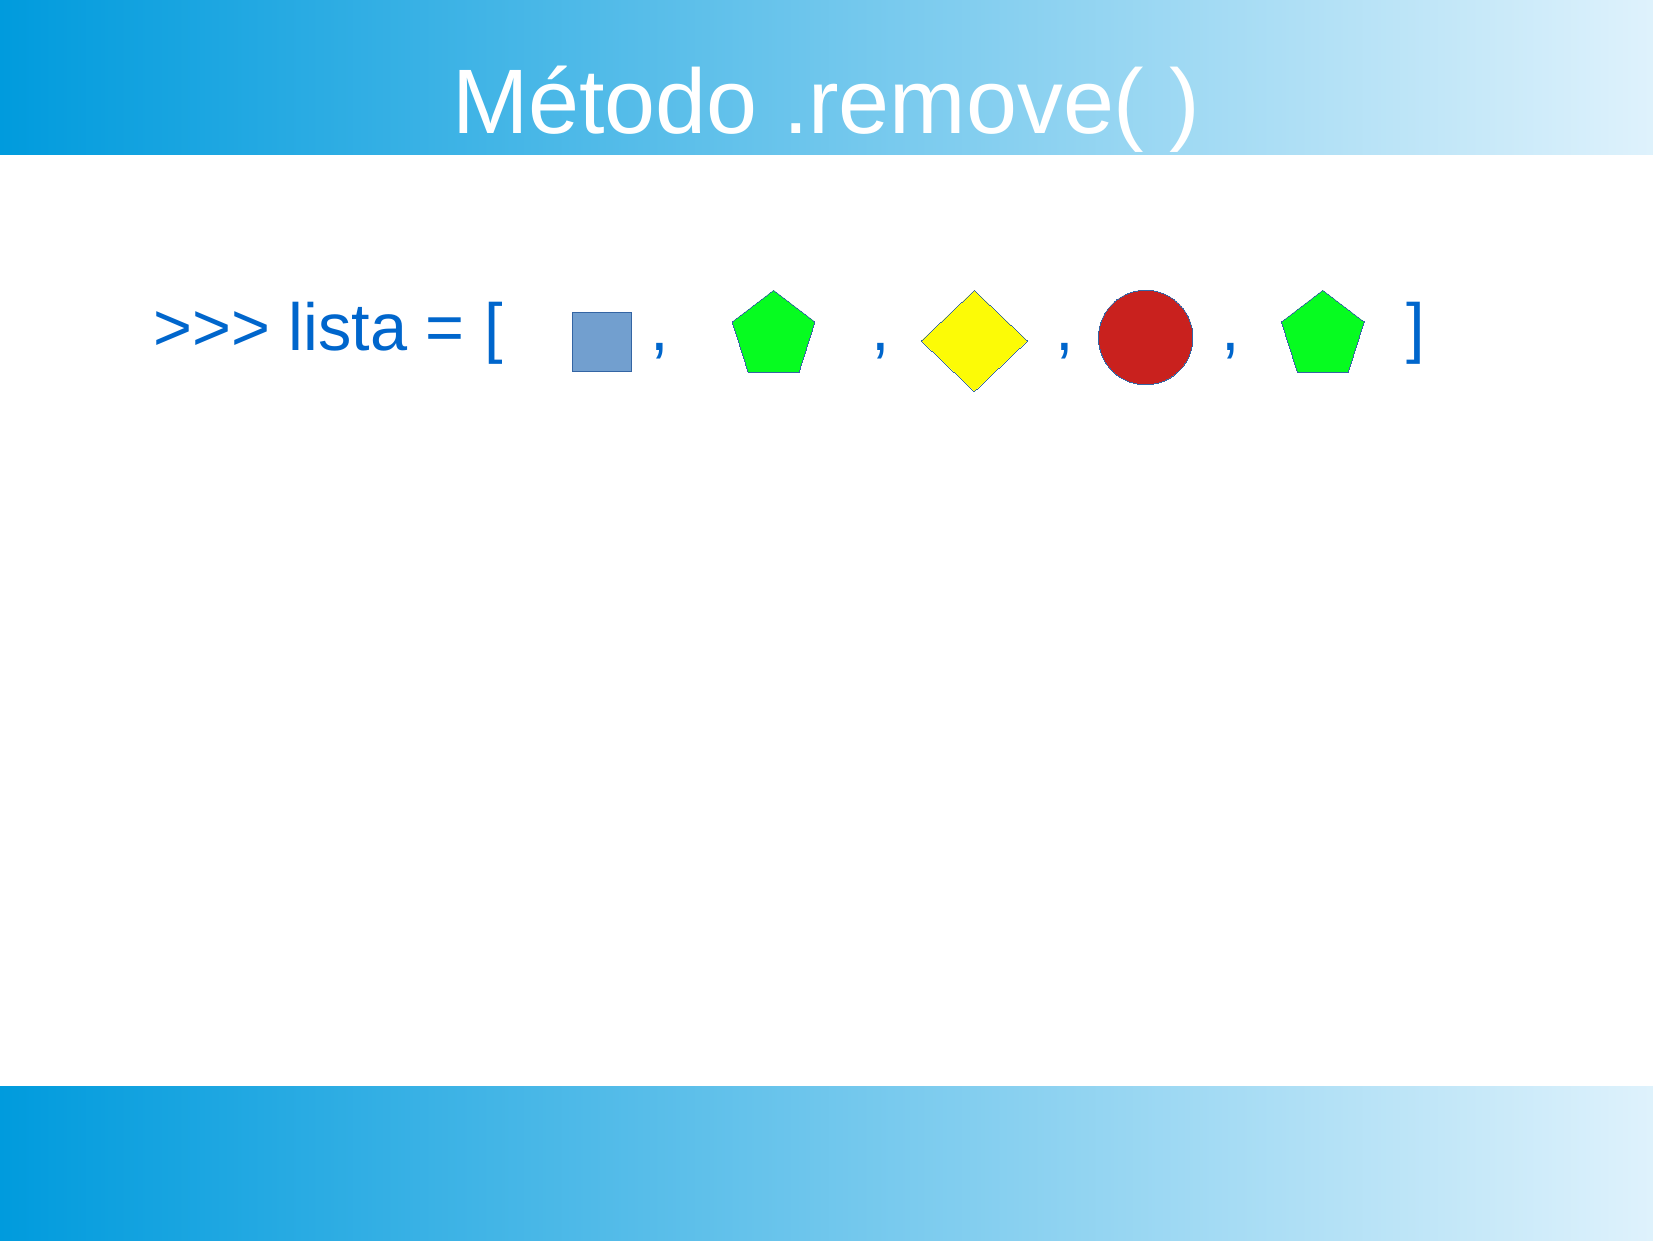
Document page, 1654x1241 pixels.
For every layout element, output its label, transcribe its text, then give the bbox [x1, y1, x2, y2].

list [ , , , , ] [413, 290, 1453, 421]
list >>> lista = [82, 290, 1571, 1010]
text_box [1281, 290, 1365, 373]
title Método .remove( ) [82, 49, 1571, 155]
text_box [732, 290, 815, 373]
text_box [921, 290, 1028, 392]
text_box [1098, 290, 1193, 385]
text_box [572, 312, 632, 372]
